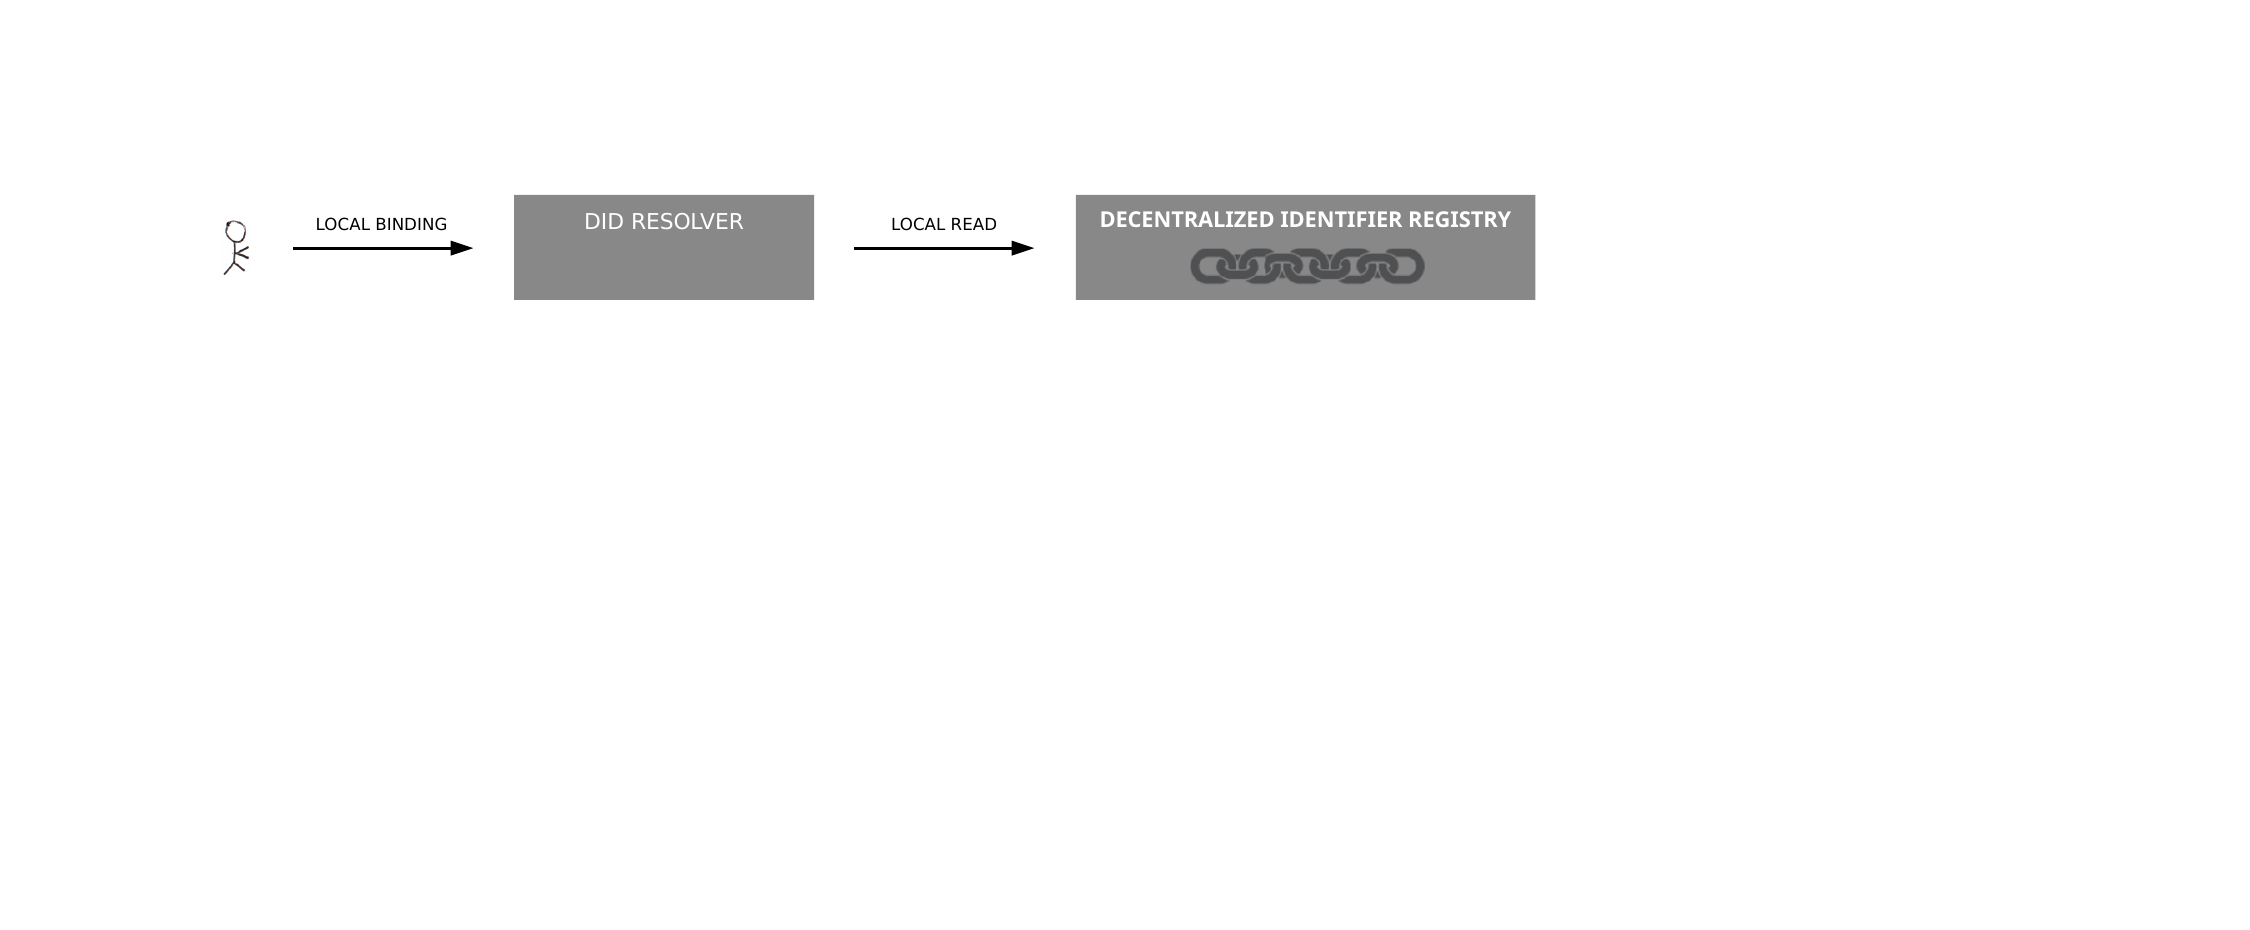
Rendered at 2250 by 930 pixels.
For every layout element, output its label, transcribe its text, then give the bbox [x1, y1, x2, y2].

picture [1176, 238, 1435, 293]
picture [219, 217, 253, 278]
text_box DECENTRALIZED IDENTIFIER REGISTRY [1075, 194, 1536, 300]
text_box LOCAL READ [876, 207, 1013, 255]
text_box LOCAL BINDING [300, 207, 466, 255]
text_box DID RESOLVER [514, 194, 815, 300]
